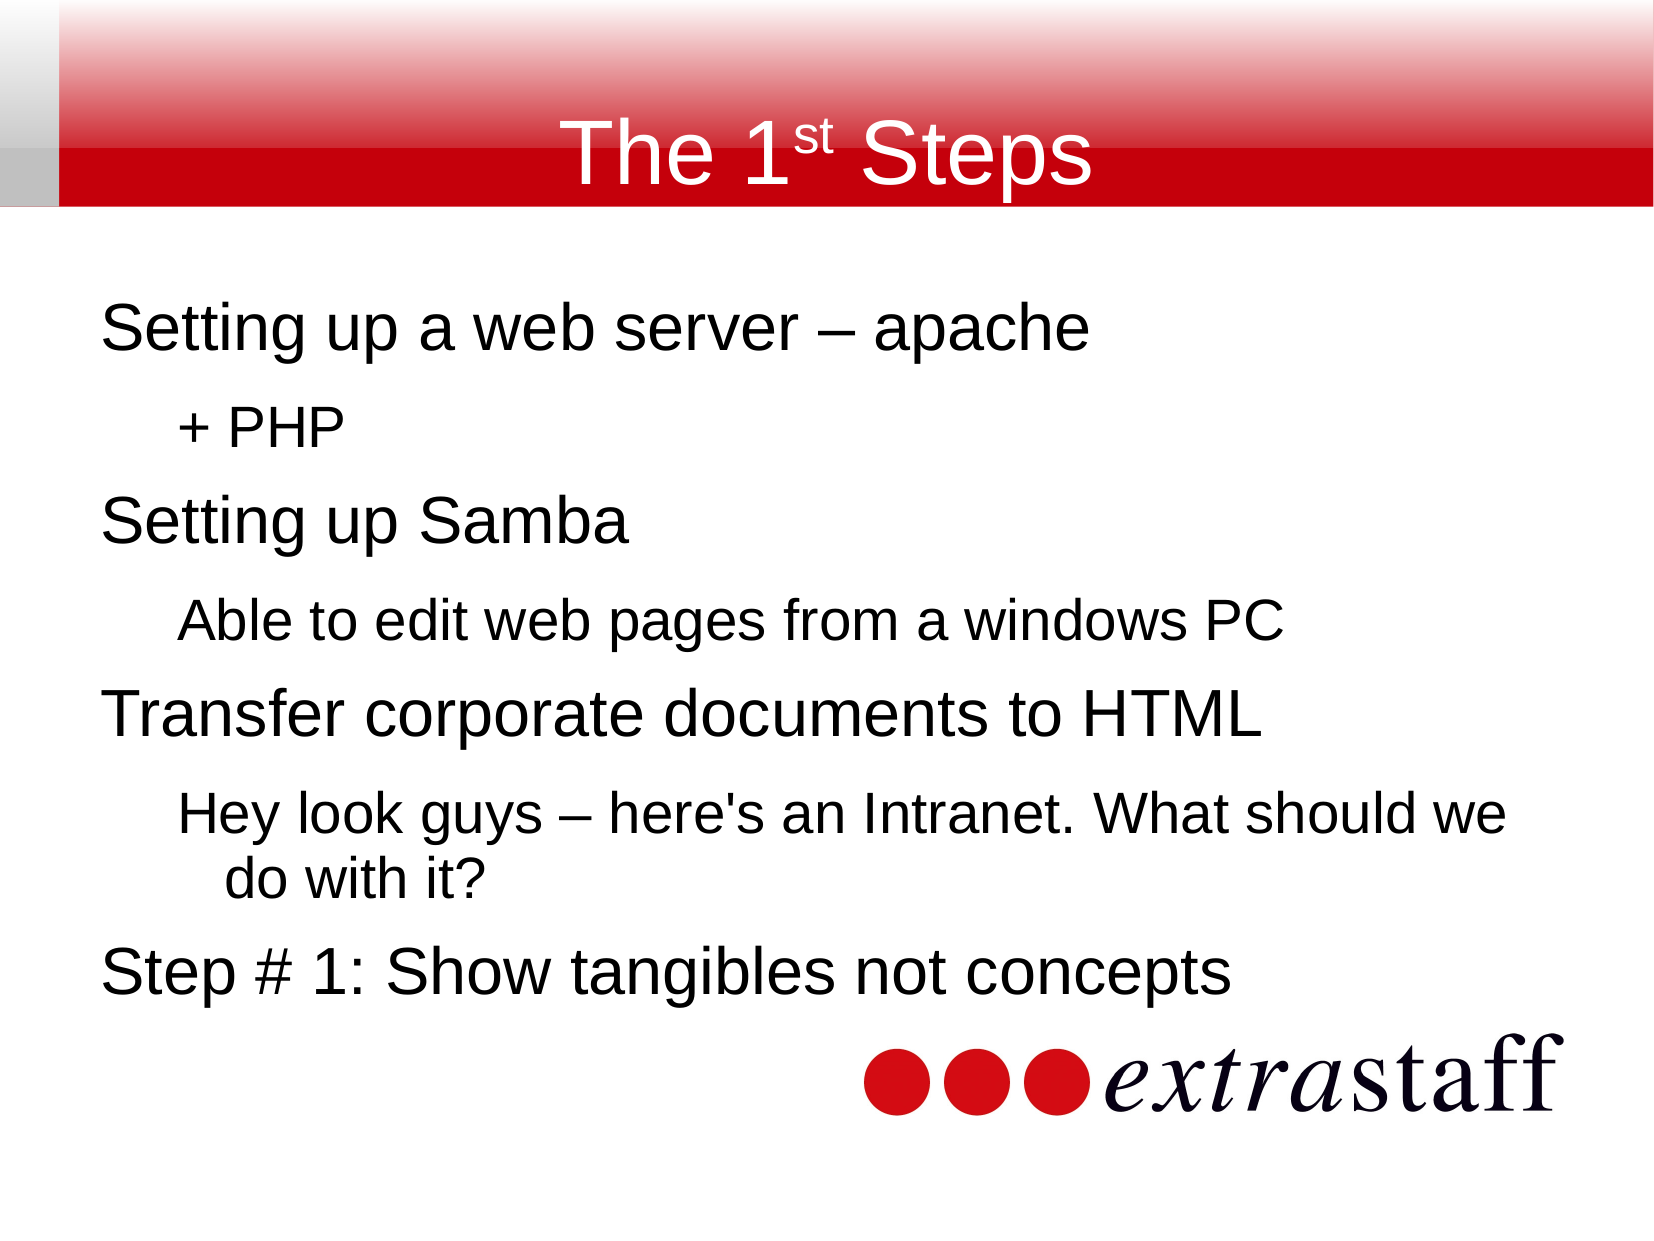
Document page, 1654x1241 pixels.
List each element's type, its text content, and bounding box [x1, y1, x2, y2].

title The 1st Steps [82, 56, 1571, 250]
picture [863, 1094, 1565, 1116]
list Setting up a web server – apache + PHP Setting up Samba Able to edit web pages from a windows PC Transfer corporate documents to HTML Hey look guys – here's an Intranet. What should we do with it? Step # 1: Show tangibles not concepts [82, 290, 1571, 1094]
